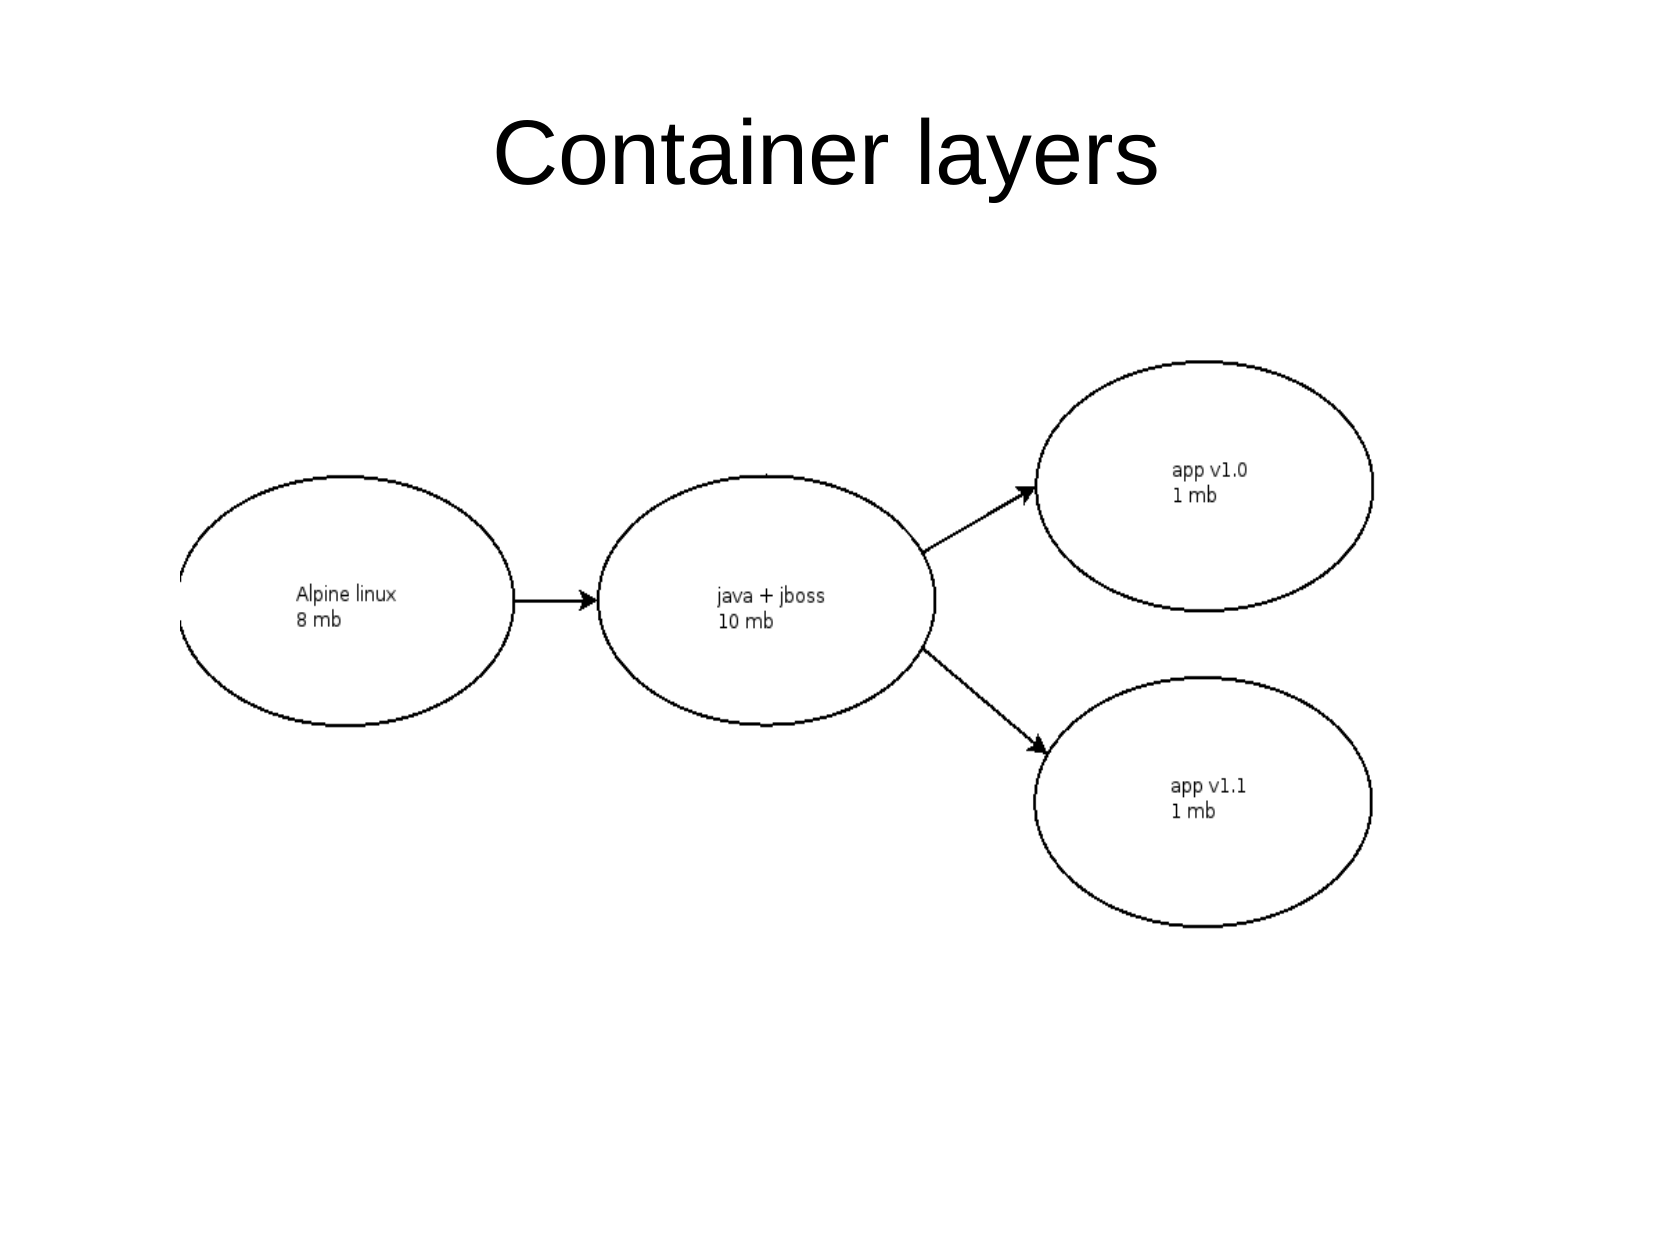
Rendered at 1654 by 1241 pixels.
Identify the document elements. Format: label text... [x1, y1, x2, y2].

title Container layers [82, 49, 1571, 257]
picture [180, 359, 1388, 931]
